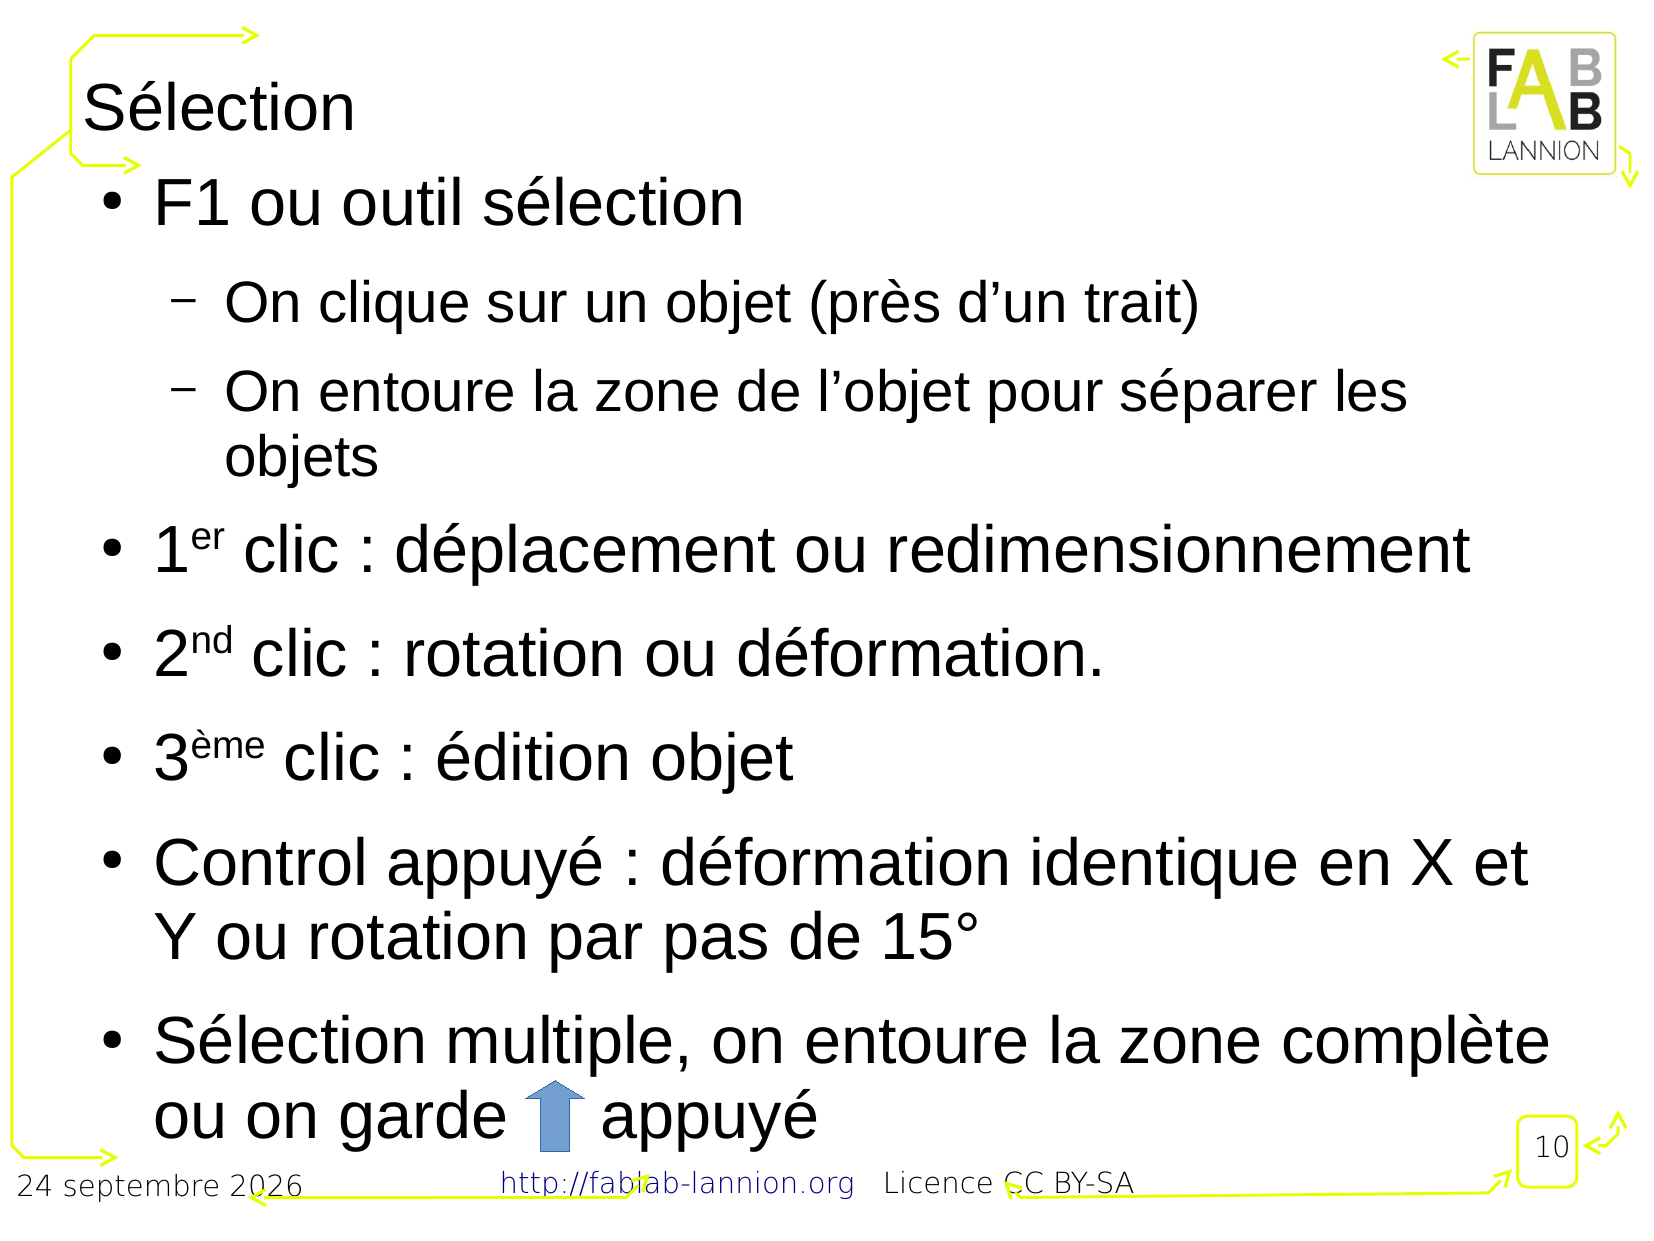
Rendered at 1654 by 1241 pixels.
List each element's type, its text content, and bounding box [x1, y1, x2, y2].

picture [1470, 29, 1619, 178]
list F1 ou outil sélection On clique sur un objet (près d’un trait) On entoure la zone de l’objet pour séparer les objets 1er clic : déplacement ou redimensionnement 2nd clic : rotation ou déformation. 3ème clic : édition objet Control appuyé : déformation identique en X et Y ou rotation par pas de 15° Sélection multiple, on entoure la zone complète ou on garde appuyé [82, 165, 1571, 981]
text_box [525, 1080, 585, 1152]
title Sélection [82, 49, 1441, 165]
